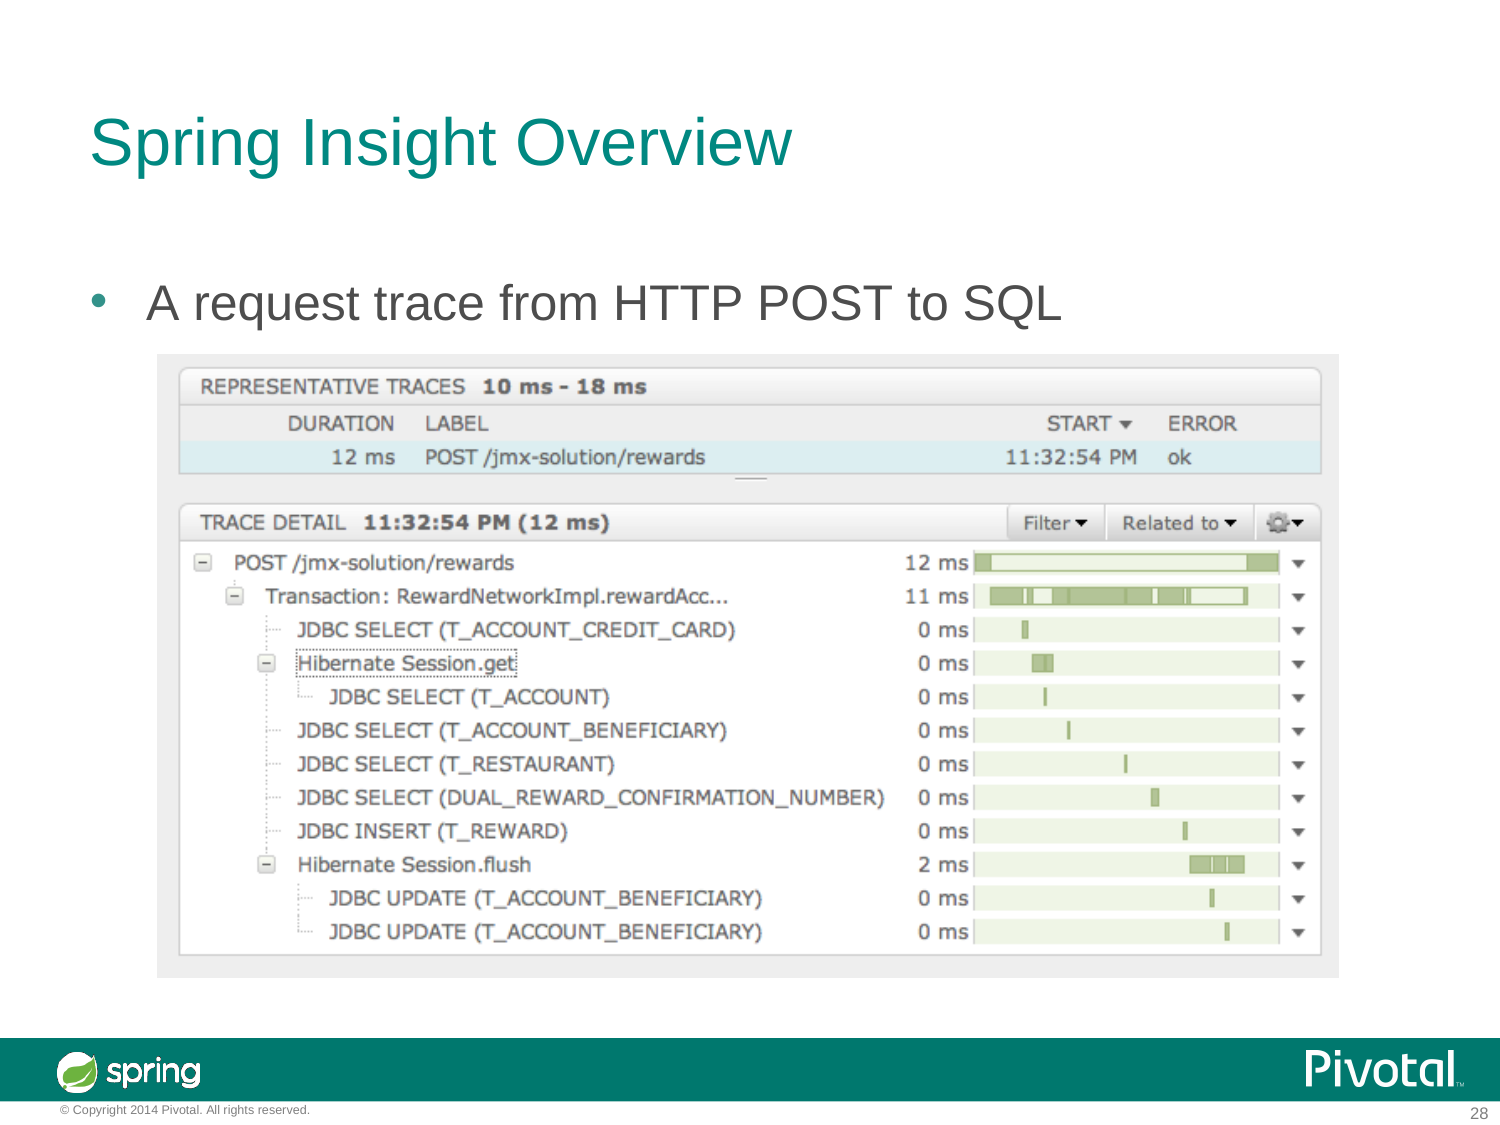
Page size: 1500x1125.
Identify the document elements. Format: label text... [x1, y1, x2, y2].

list A request trace from HTTP POST to SQL [75, 262, 1426, 1005]
picture [1306, 1050, 1464, 1087]
title Spring Insight Overview [75, 45, 1426, 233]
picture [32, 1041, 210, 1103]
picture [157, 354, 1339, 978]
